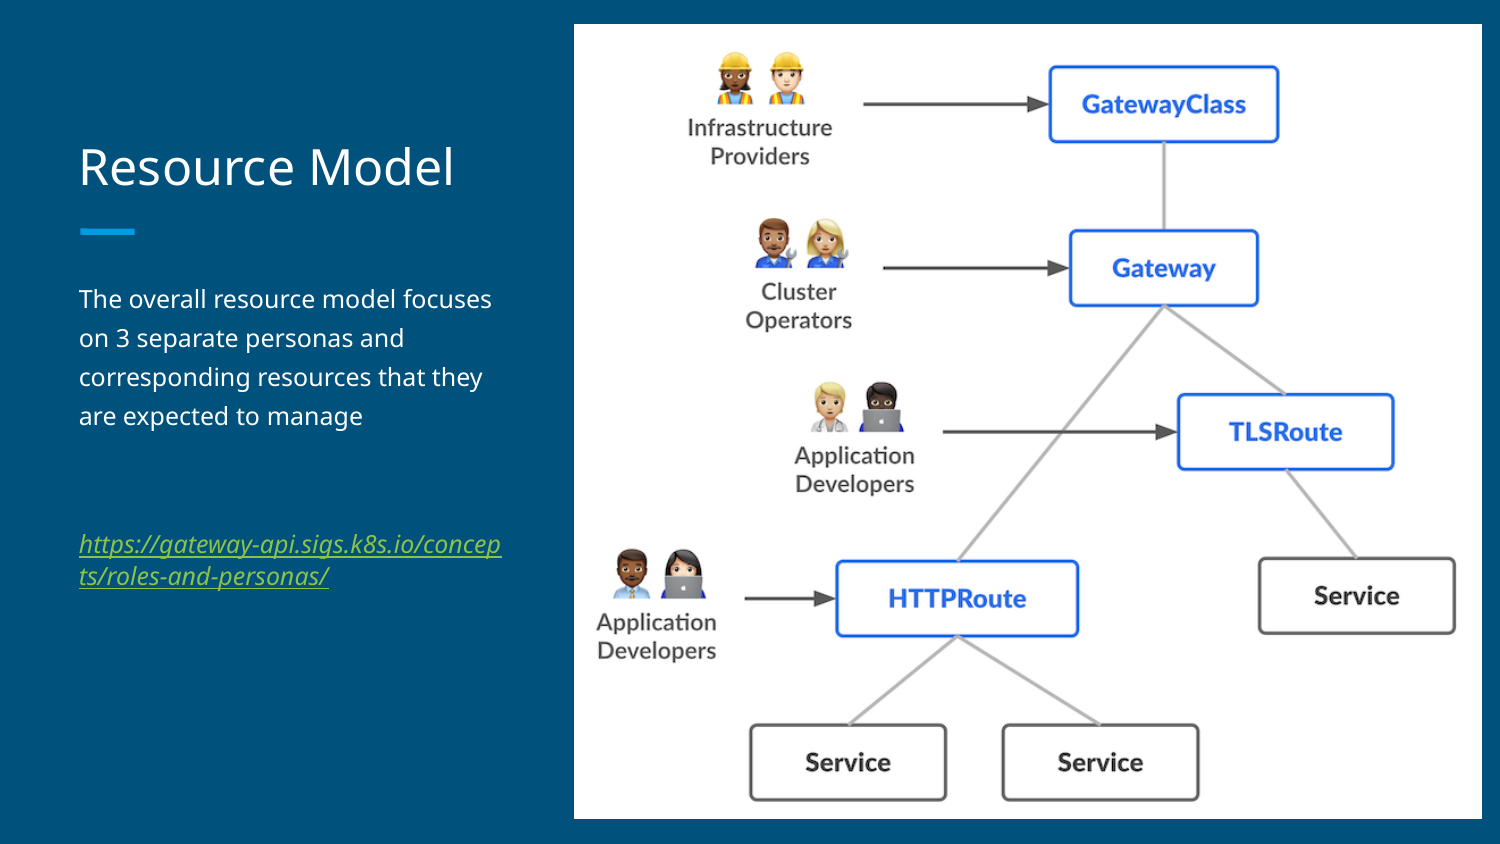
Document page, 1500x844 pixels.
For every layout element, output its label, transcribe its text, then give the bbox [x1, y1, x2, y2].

picture [575, 25, 1481, 818]
title Resource Model [63, 91, 525, 216]
list The overall resource model focuses on 3 separate personas and corresponding resources that they are expected to manage https://gateway-api.sigs.k8s.io/concepts/roles-and-personas/ [63, 261, 525, 702]
